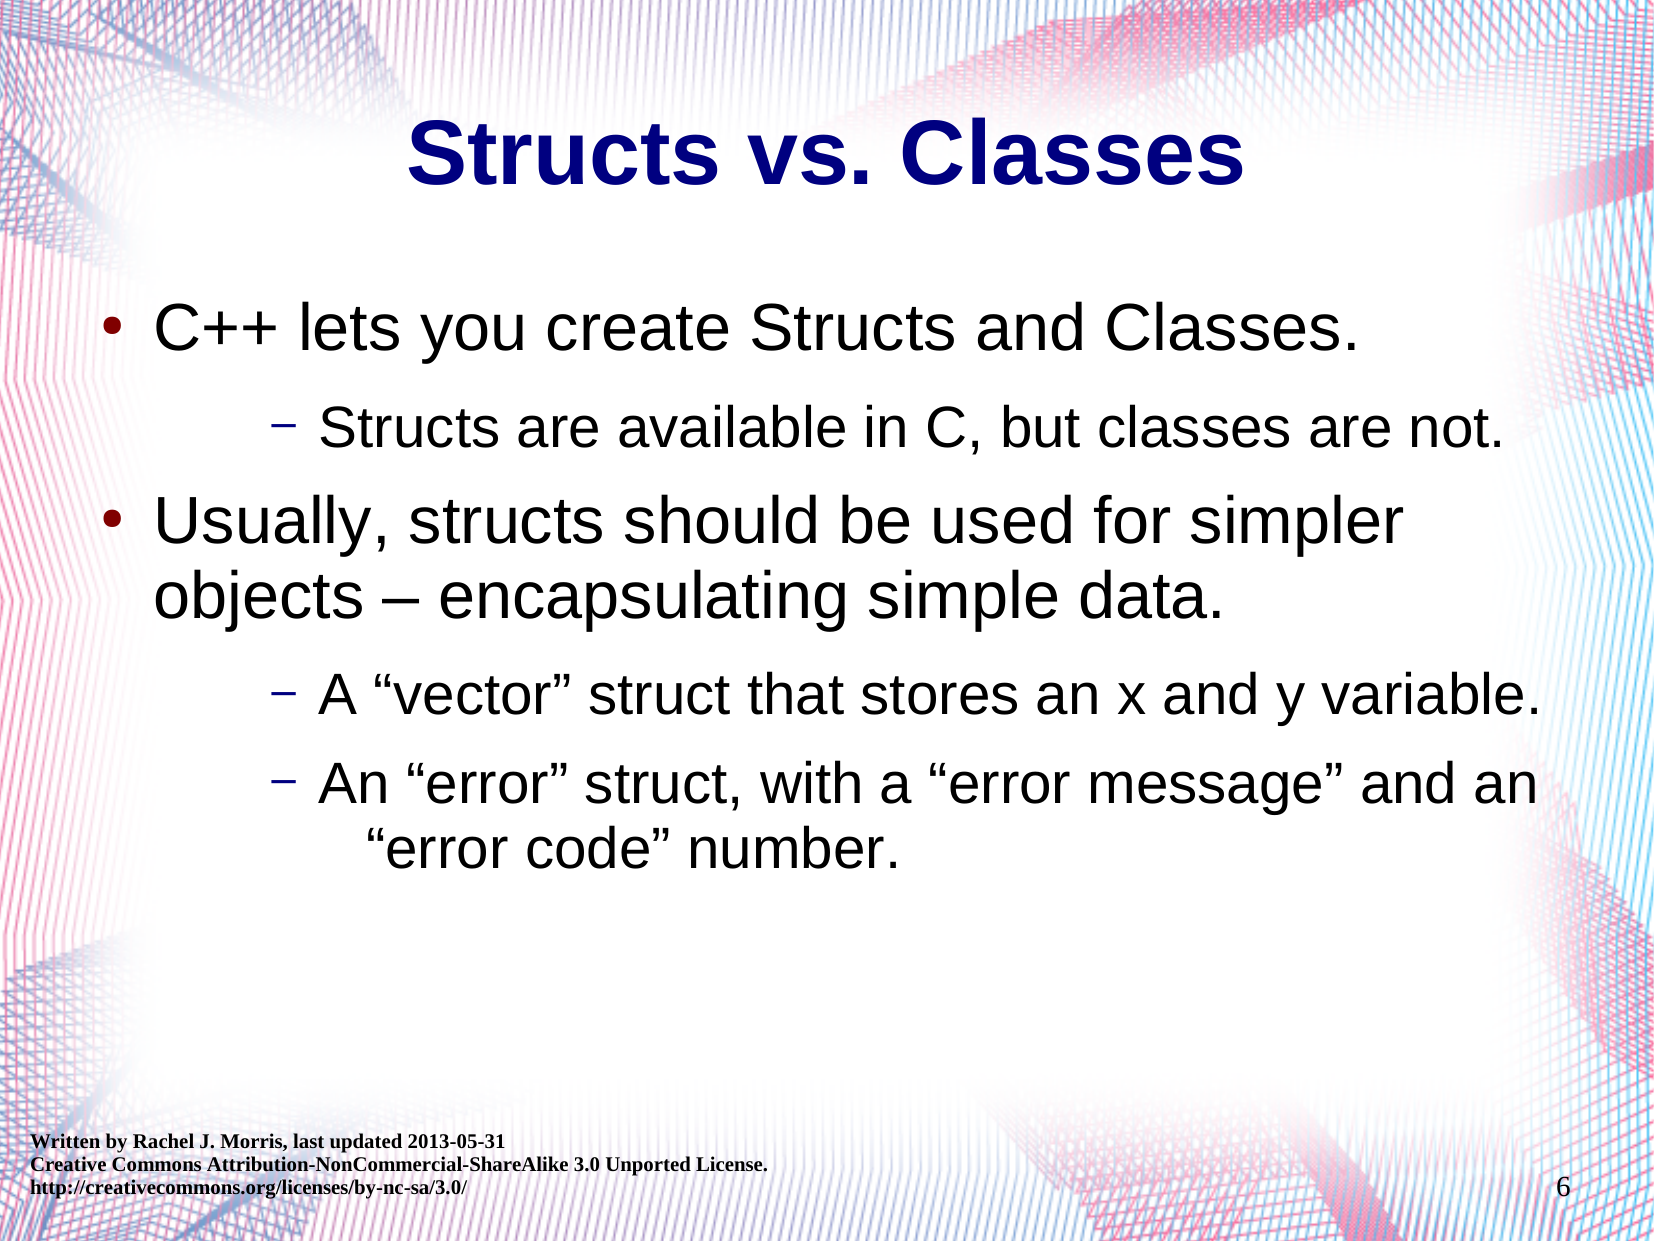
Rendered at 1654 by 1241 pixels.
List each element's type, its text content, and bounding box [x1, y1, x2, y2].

picture [0, 0, 1654, 1241]
title Structs vs. Classes [82, 49, 1571, 257]
list C++ lets you create Structs and Classes. Structs are available in C, but classes are not. Usually, structs should be used for simpler objects – encapsulating simple data. A “vector” struct that stores an x and y variable. An “error” struct, with a “error message” and an “error code” number. [82, 290, 1571, 1010]
